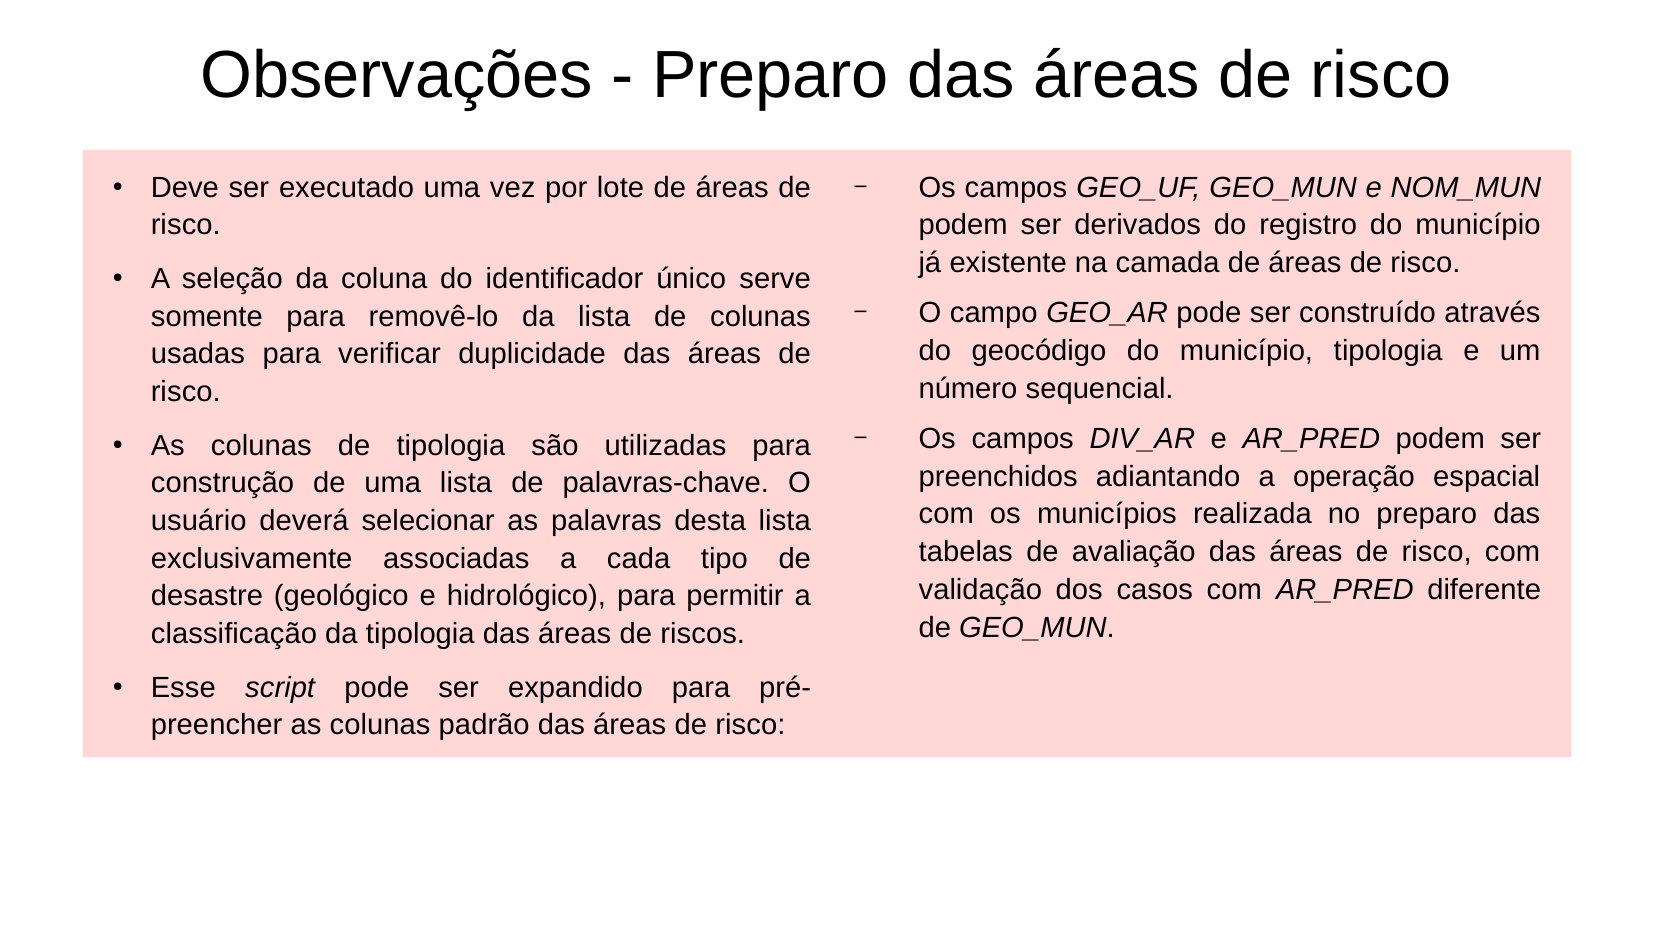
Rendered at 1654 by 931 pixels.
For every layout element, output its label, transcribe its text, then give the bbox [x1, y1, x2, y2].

list Deve ser executado uma vez por lote de áreas de risco. A seleção da coluna do identificador único serve somente para removê-lo da lista de colunas usadas para verificar duplicidade das áreas de risco. As colunas de tipologia são utilizadas para construção de uma lista de palavras-chave. O usuário deverá selecionar as palavras desta lista exclusivamente associadas a cada tipo de desastre (geológico e hidrológico), para permitir a classificação da tipologia das áreas de riscos. Esse script pode ser expandido para pré-preencher as colunas padrão das áreas de risco: Os campos GEO_UF, GEO_MUN e NOM_MUN podem ser derivados do registro do município já existente na camada de áreas de risco. O campo GEO_AR pode ser construído através do geocódigo do município, tipologia e um número sequencial. Os campos DIV_AR e AR_PRED podem ser preenchidos adiantando a operação espacial com os municípios realizada no preparo das tabelas de avaliação das áreas de risco, com validação dos casos com AR_PRED diferente de GEO_MUN. [82, 149, 1572, 757]
title Observações - Preparo das áreas de risco [82, 36, 1571, 113]
